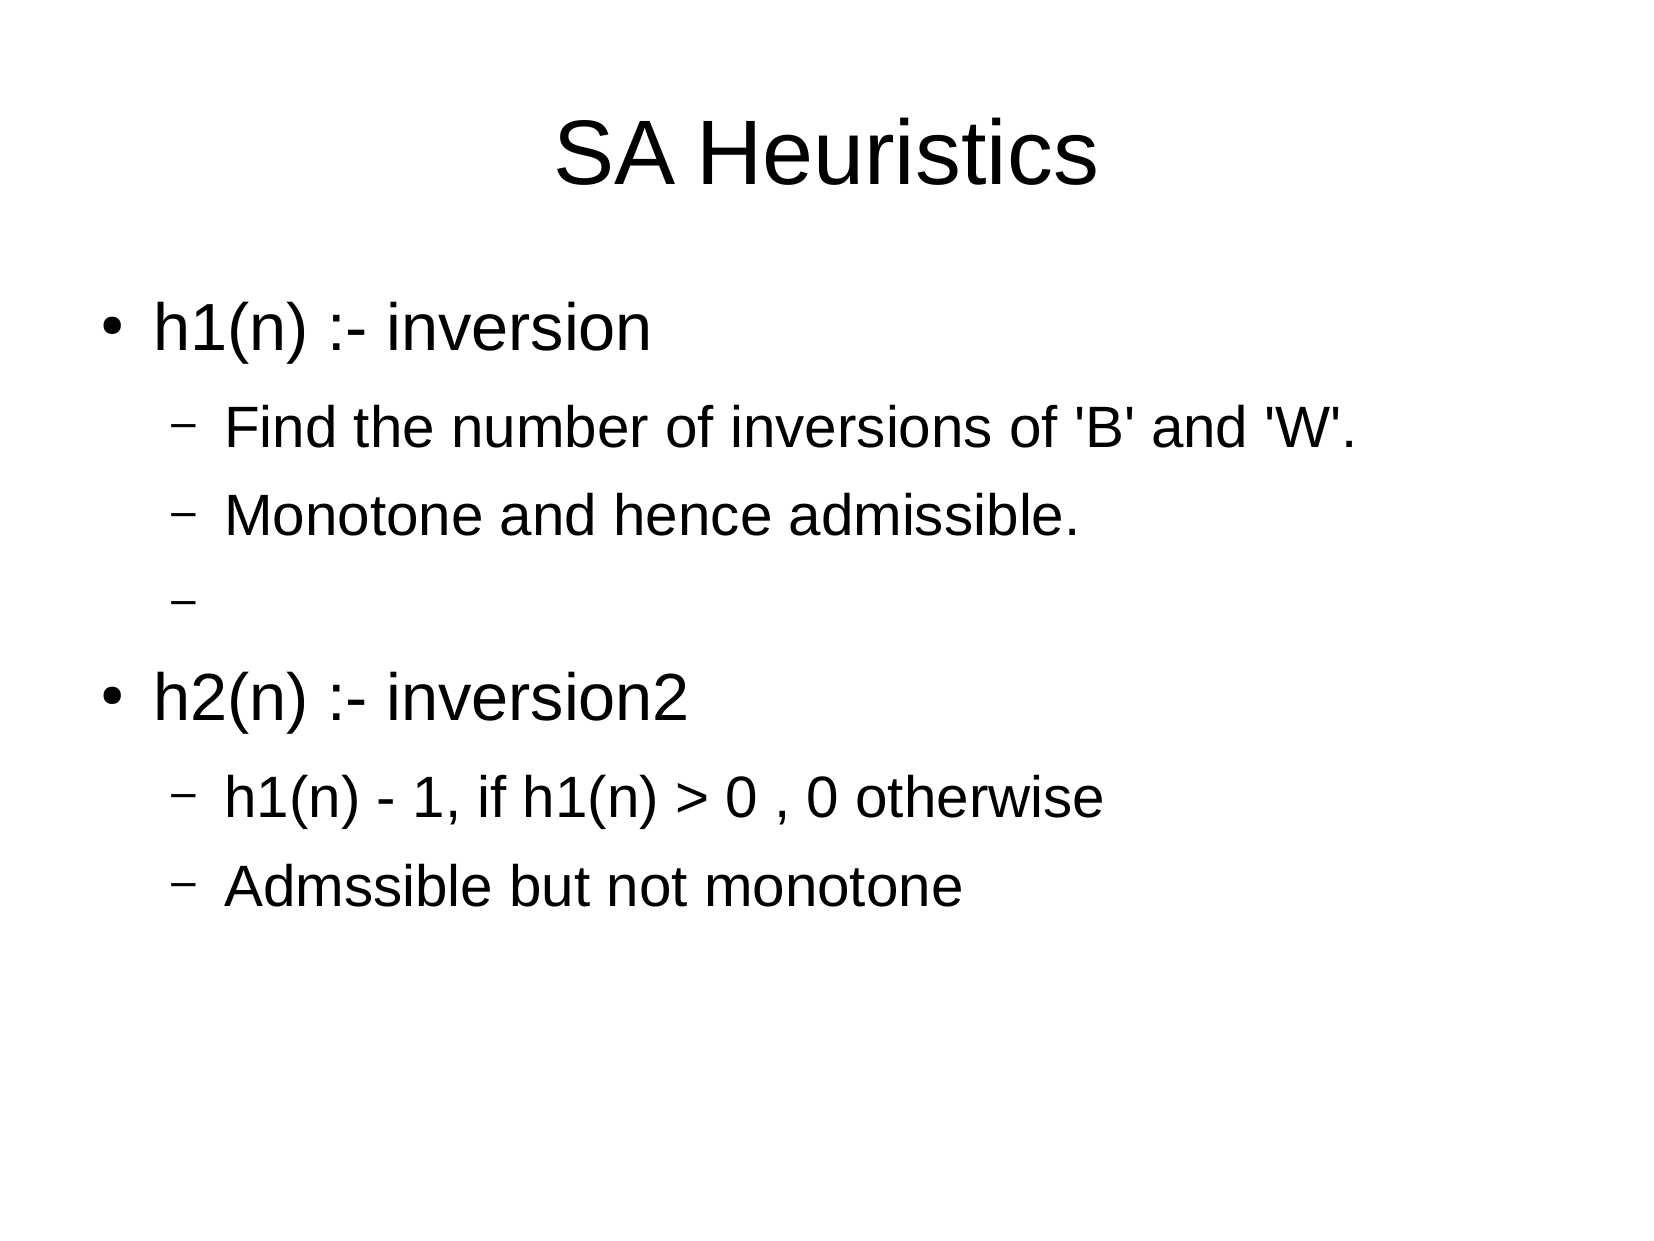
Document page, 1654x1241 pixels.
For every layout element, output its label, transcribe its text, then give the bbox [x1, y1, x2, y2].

list h1(n) :- inversion Find the number of inversions of 'B' and 'W'. Monotone and hence admissible. h2(n) :- inversion2 h1(n) - 1, if h1(n) > 0 , 0 otherwise Admssible but not monotone [82, 290, 1538, 1010]
title SA Heuristics [82, 49, 1571, 257]
